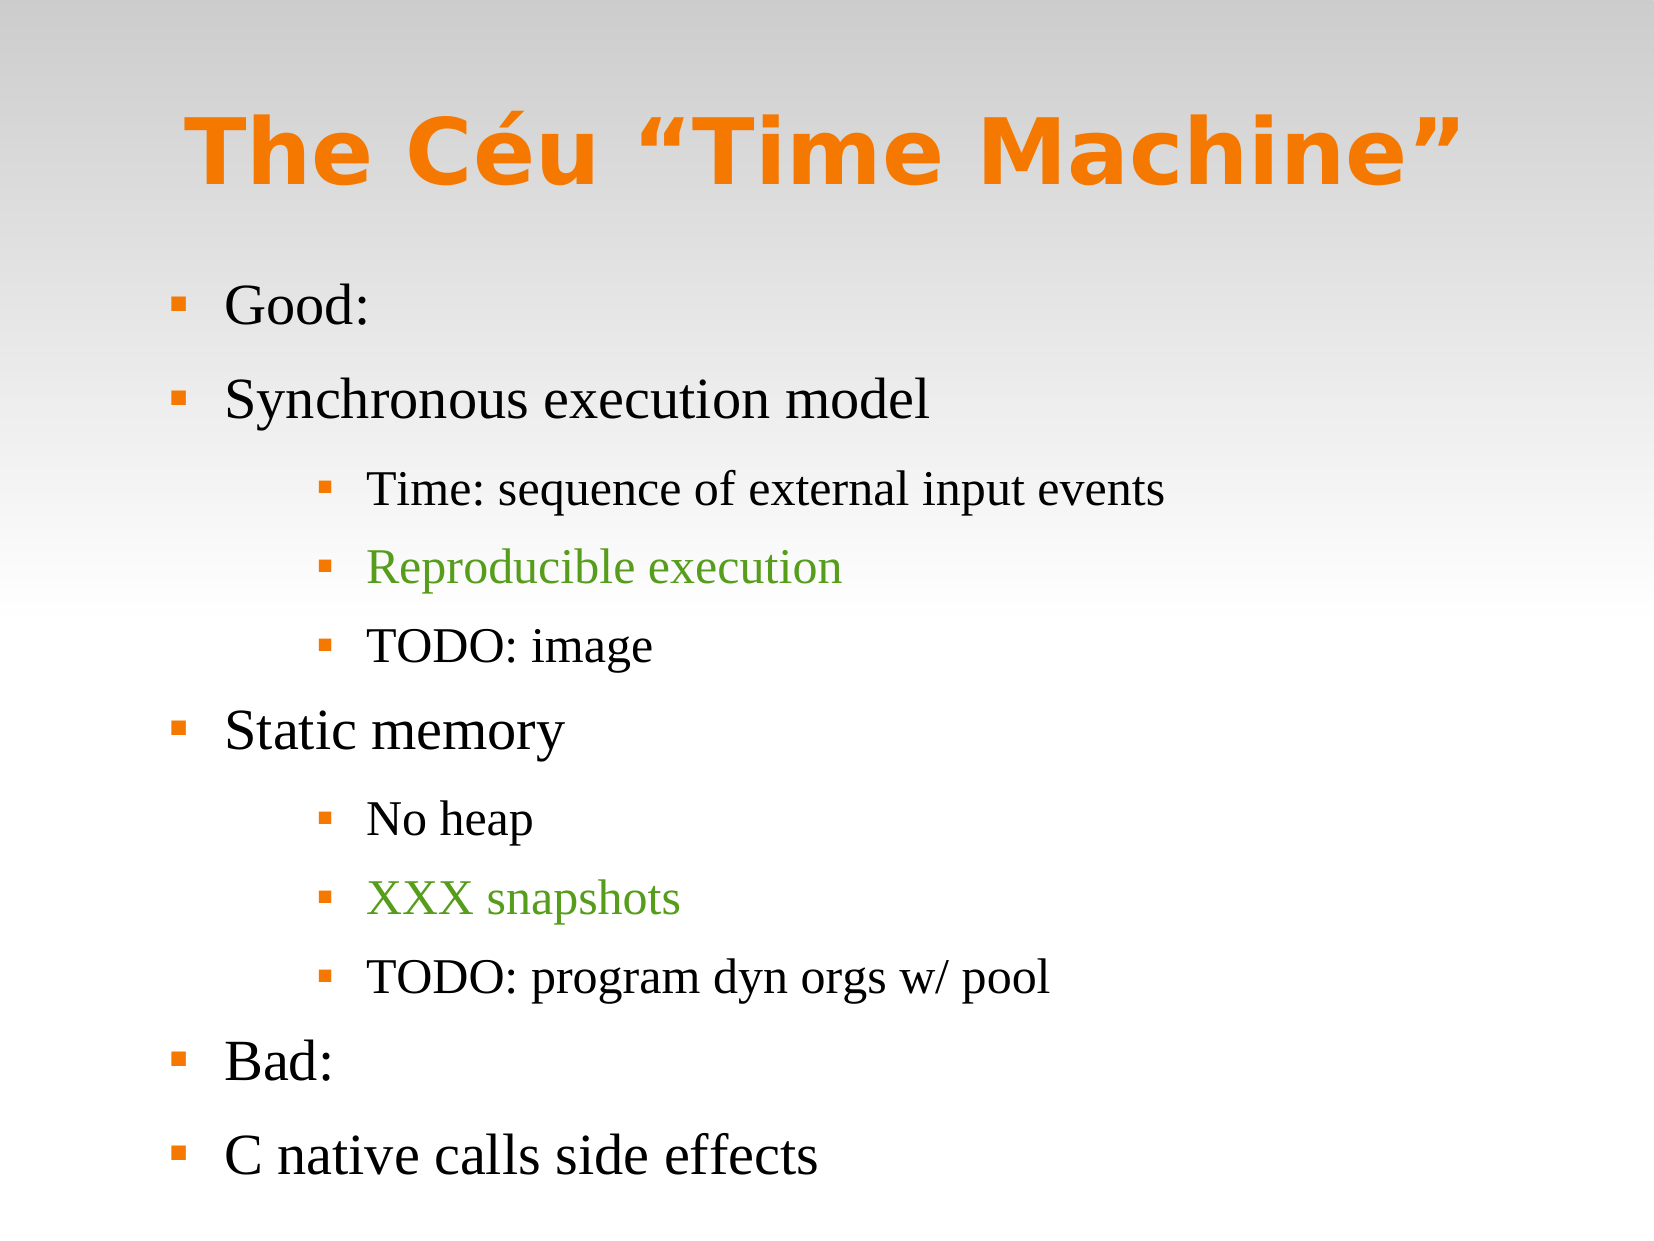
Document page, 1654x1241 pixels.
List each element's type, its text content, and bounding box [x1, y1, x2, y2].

title The Céu “Time Machine” [82, 49, 1571, 257]
list Good: Synchronous execution model Time: sequence of external input events Reproducible execution TODO: image Static memory No heap XXX snapshots TODO: program dyn orgs w/ pool Bad: C native calls side effects Demo: game [82, 272, 1576, 1241]
